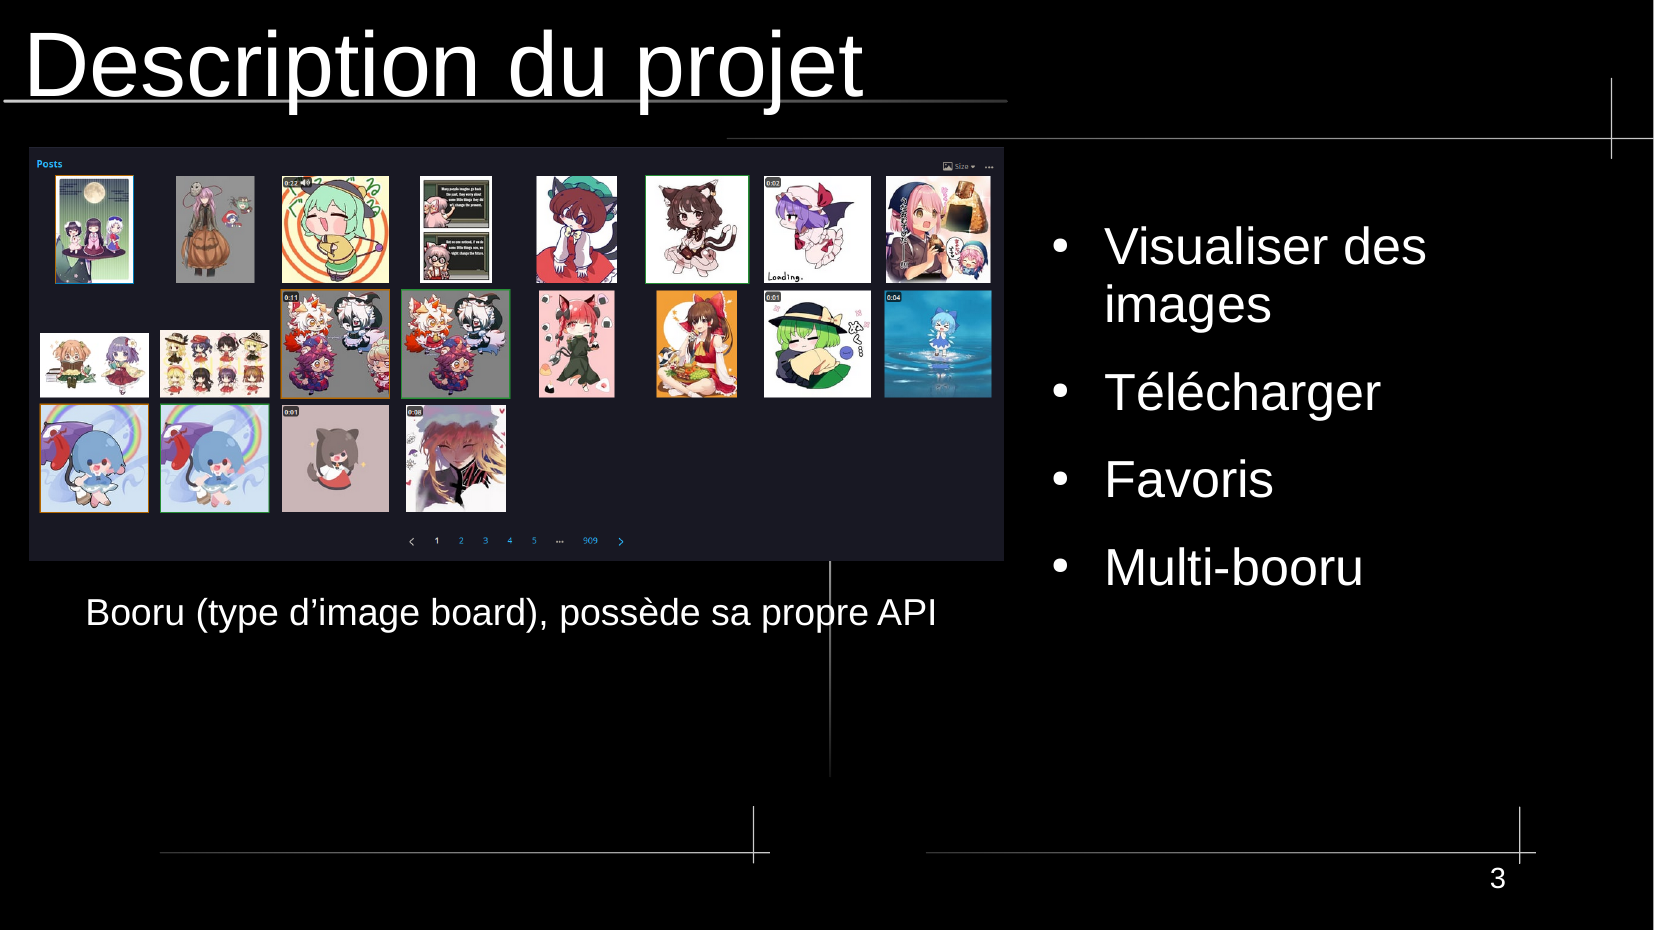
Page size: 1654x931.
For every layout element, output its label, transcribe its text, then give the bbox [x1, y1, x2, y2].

list Visualiser des images Télécharger Favoris Multi-booru [1033, 217, 1572, 758]
text_box Booru (type d’image board), possède sa propre API [70, 583, 1004, 650]
picture [29, 147, 1004, 561]
title Description du projet [23, 2, 1589, 128]
